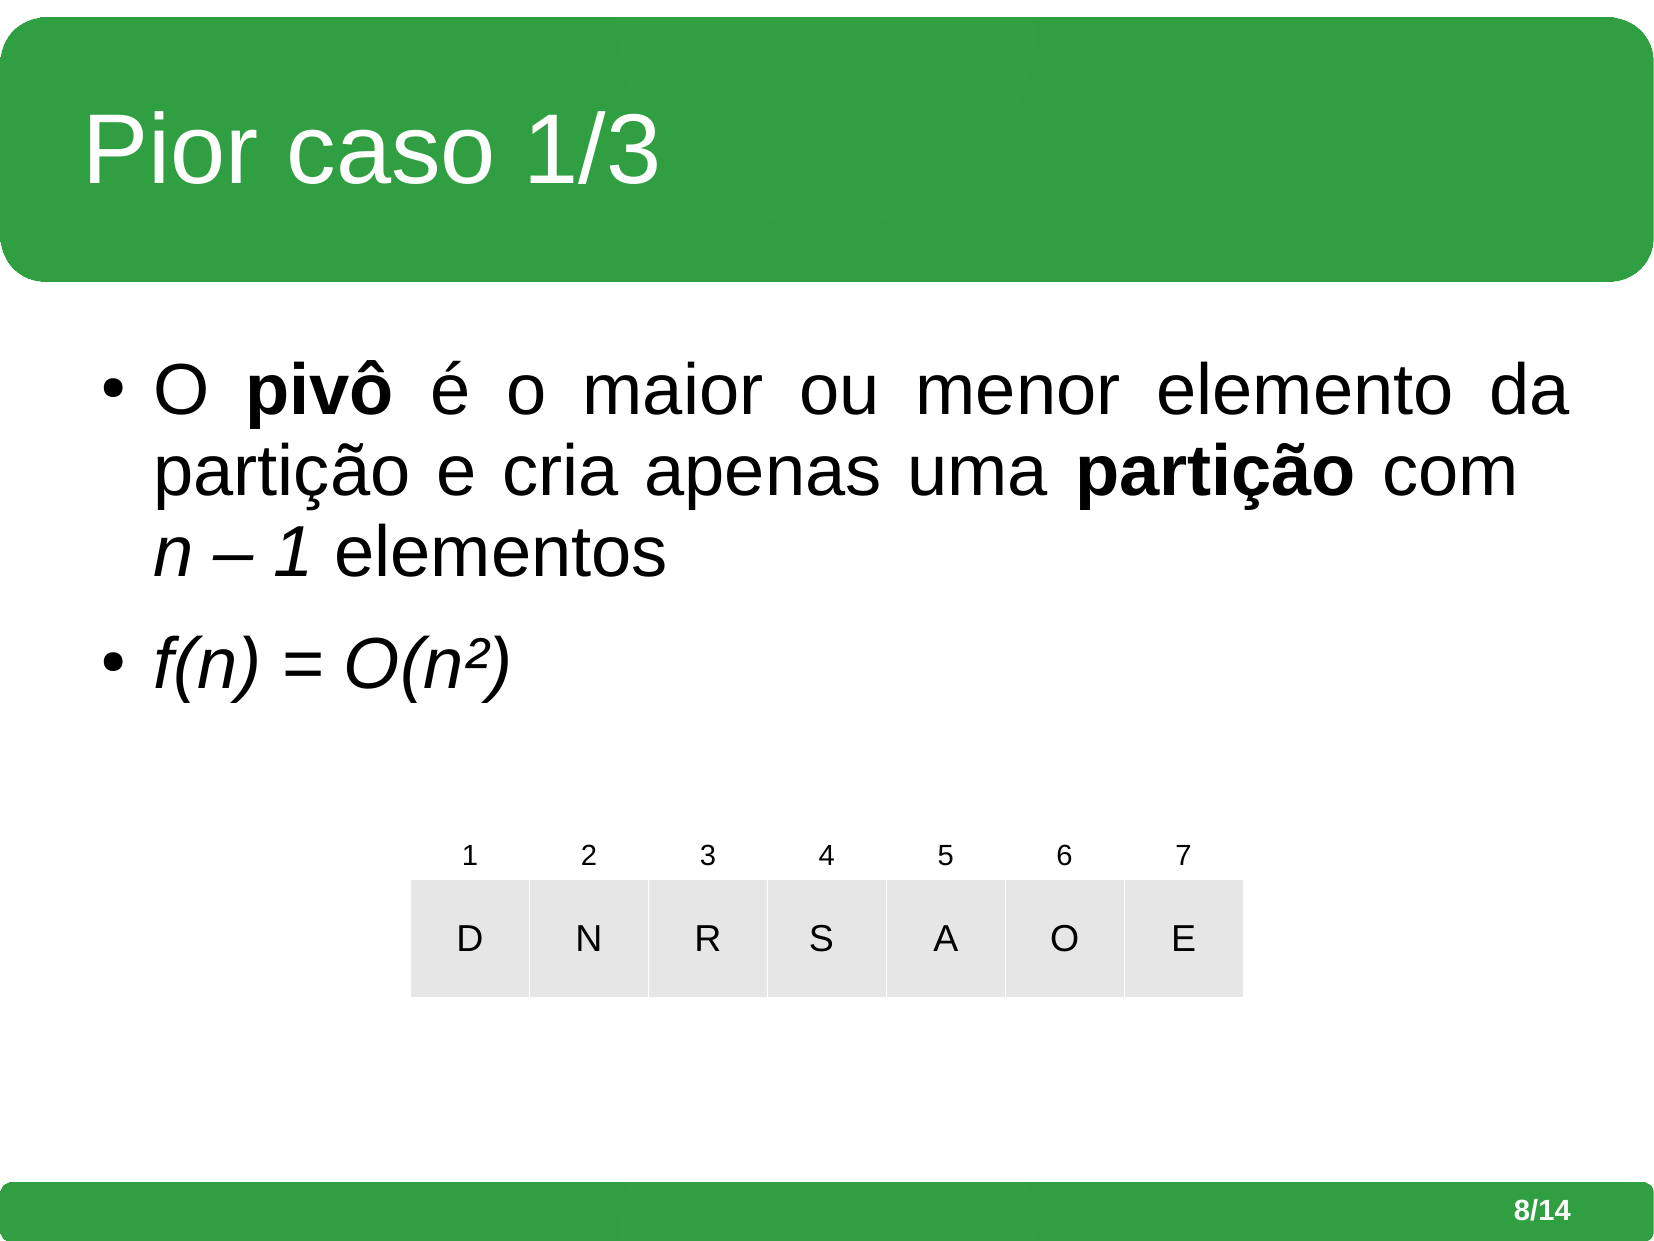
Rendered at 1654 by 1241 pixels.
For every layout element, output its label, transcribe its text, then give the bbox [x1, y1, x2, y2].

table_cell O [1006, 880, 1124, 997]
title Pior caso 1/3 [82, 47, 1571, 252]
table_cell A [887, 880, 1005, 997]
table_header 7 [1125, 762, 1243, 879]
table_cell D [411, 880, 529, 997]
table_header 1 [411, 762, 529, 879]
table_cell N [530, 880, 648, 997]
table_cell S [768, 880, 886, 997]
table_header 4 [768, 762, 886, 879]
table_header 2 [530, 762, 648, 879]
table_header 6 [1006, 762, 1124, 879]
table_header 3 [649, 762, 767, 879]
table_cell R [649, 880, 767, 997]
table_header 5 [887, 762, 1005, 879]
list O pivô é o maior ou menor elemento da partição e cria apenas uma partição com n – 1 elementos f(n) = O(n²) [82, 349, 1571, 1069]
table_cell E [1125, 880, 1243, 997]
